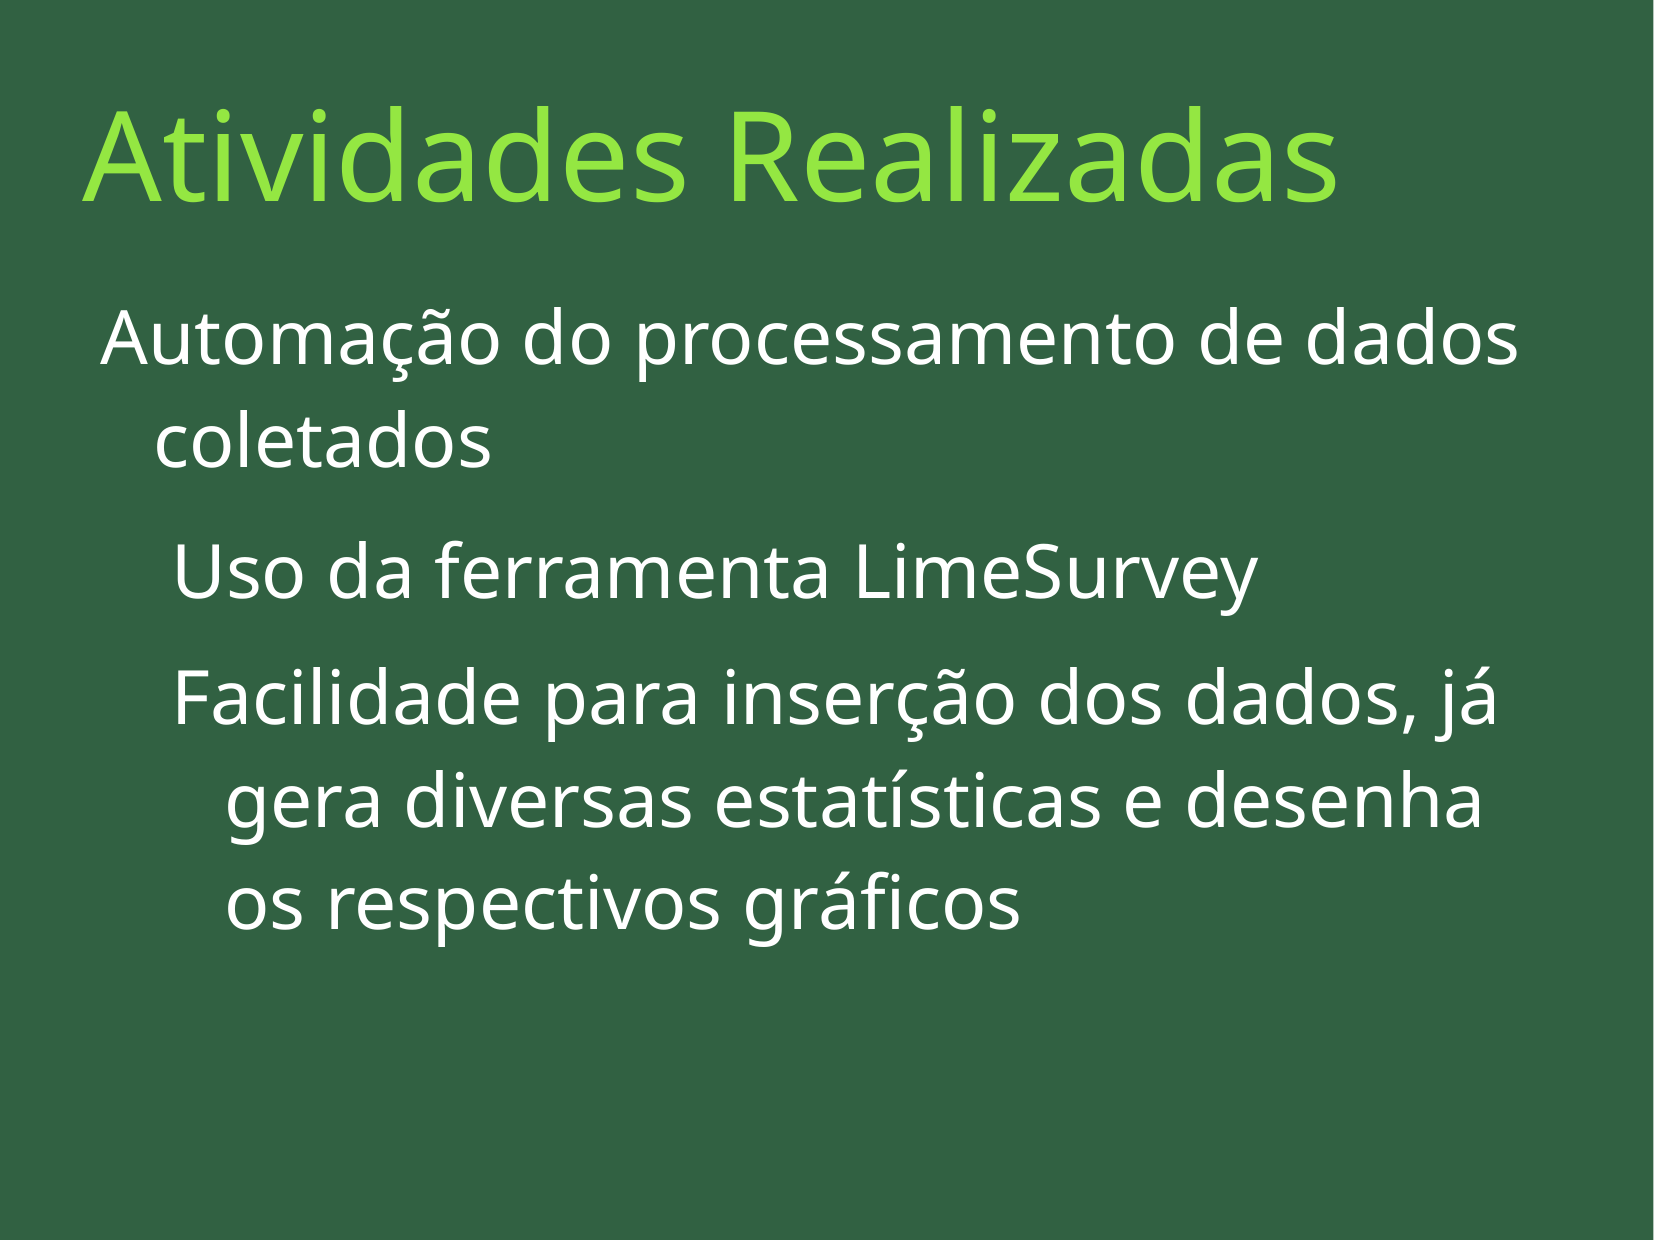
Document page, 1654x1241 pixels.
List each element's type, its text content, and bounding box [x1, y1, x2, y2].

list Automação do processamento de dados coletados Uso da ferramenta LimeSurvey Facilidade para inserção dos dados, já gera diversas estatísticas e desenha os respectivos gráficos [82, 284, 1571, 980]
title Atividades Realizadas [82, 49, 1571, 257]
